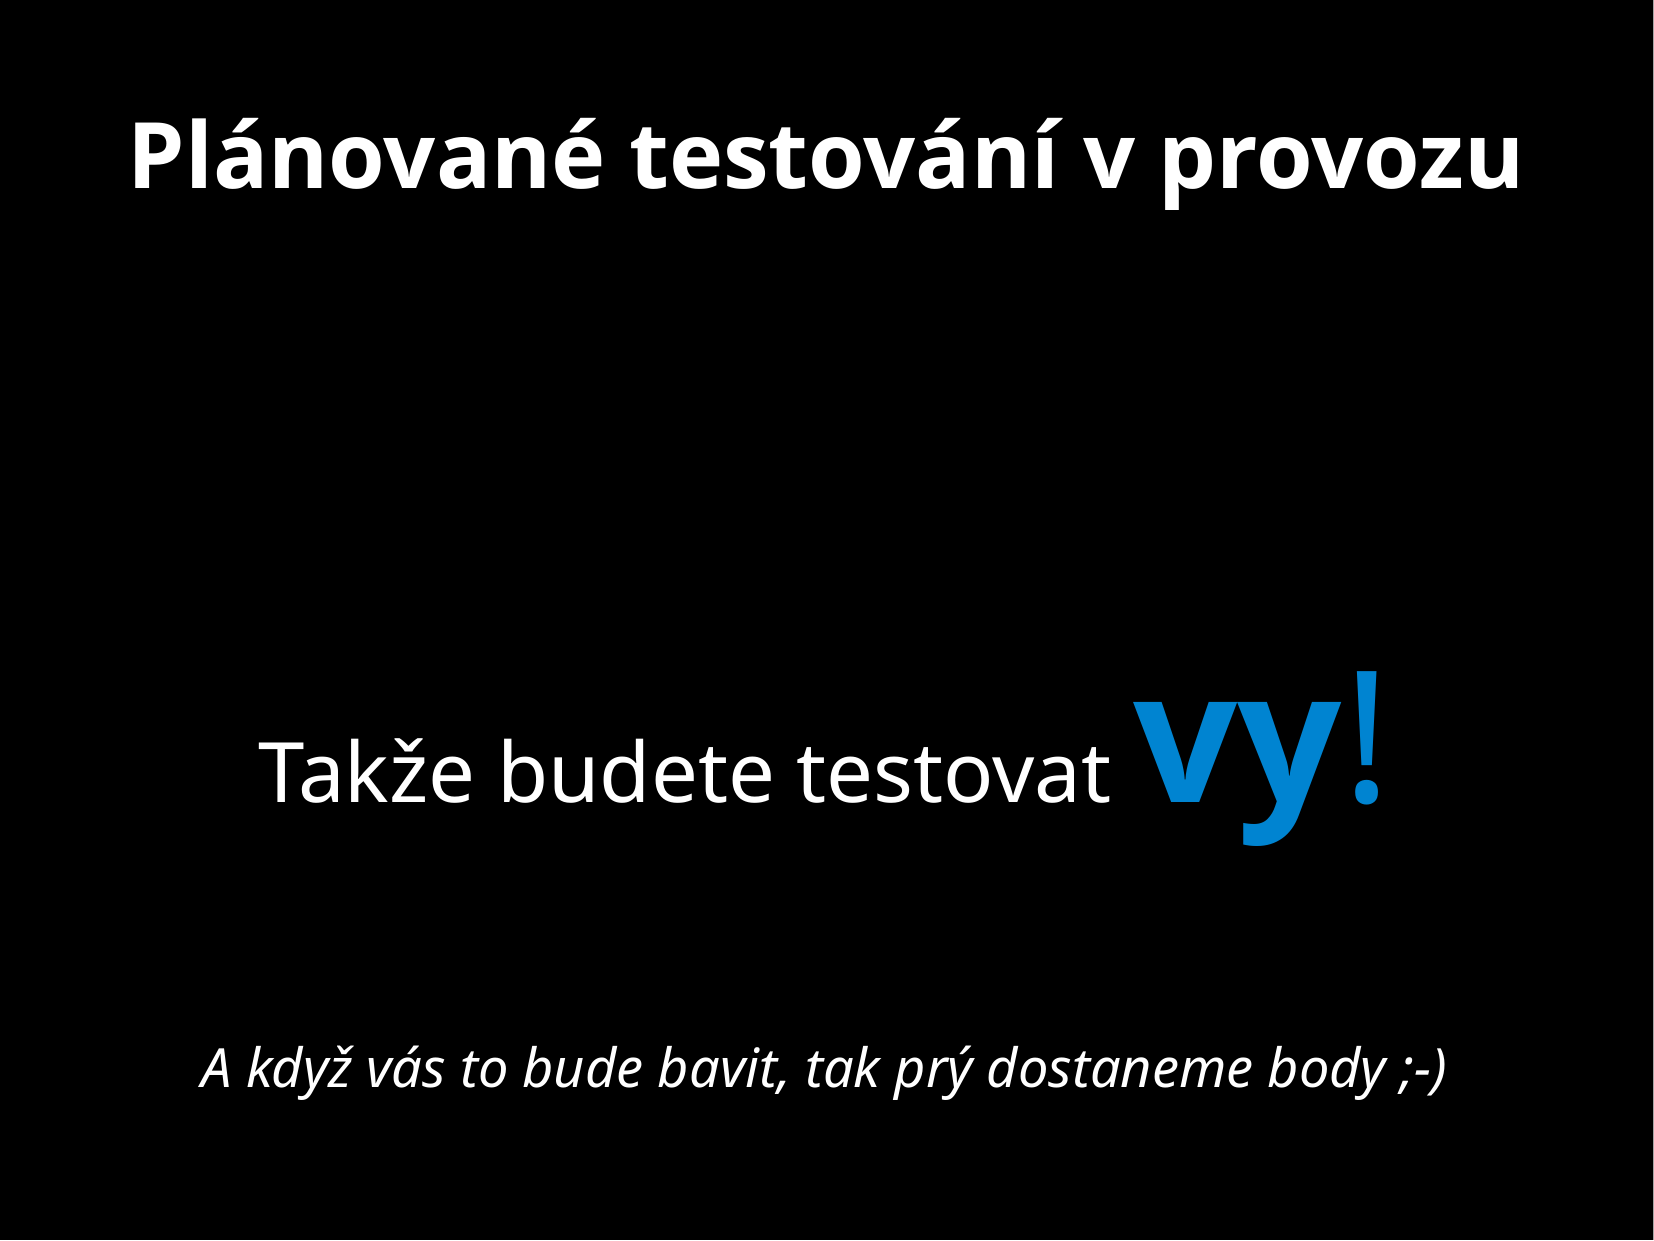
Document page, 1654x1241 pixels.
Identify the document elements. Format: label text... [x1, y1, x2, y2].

text_box Takže budete testovat vy! A když vás to bude bavit, tak prý dostaneme body ;-) [75, 474, 1576, 921]
title Plánované testování v provozu [82, 49, 1571, 257]
